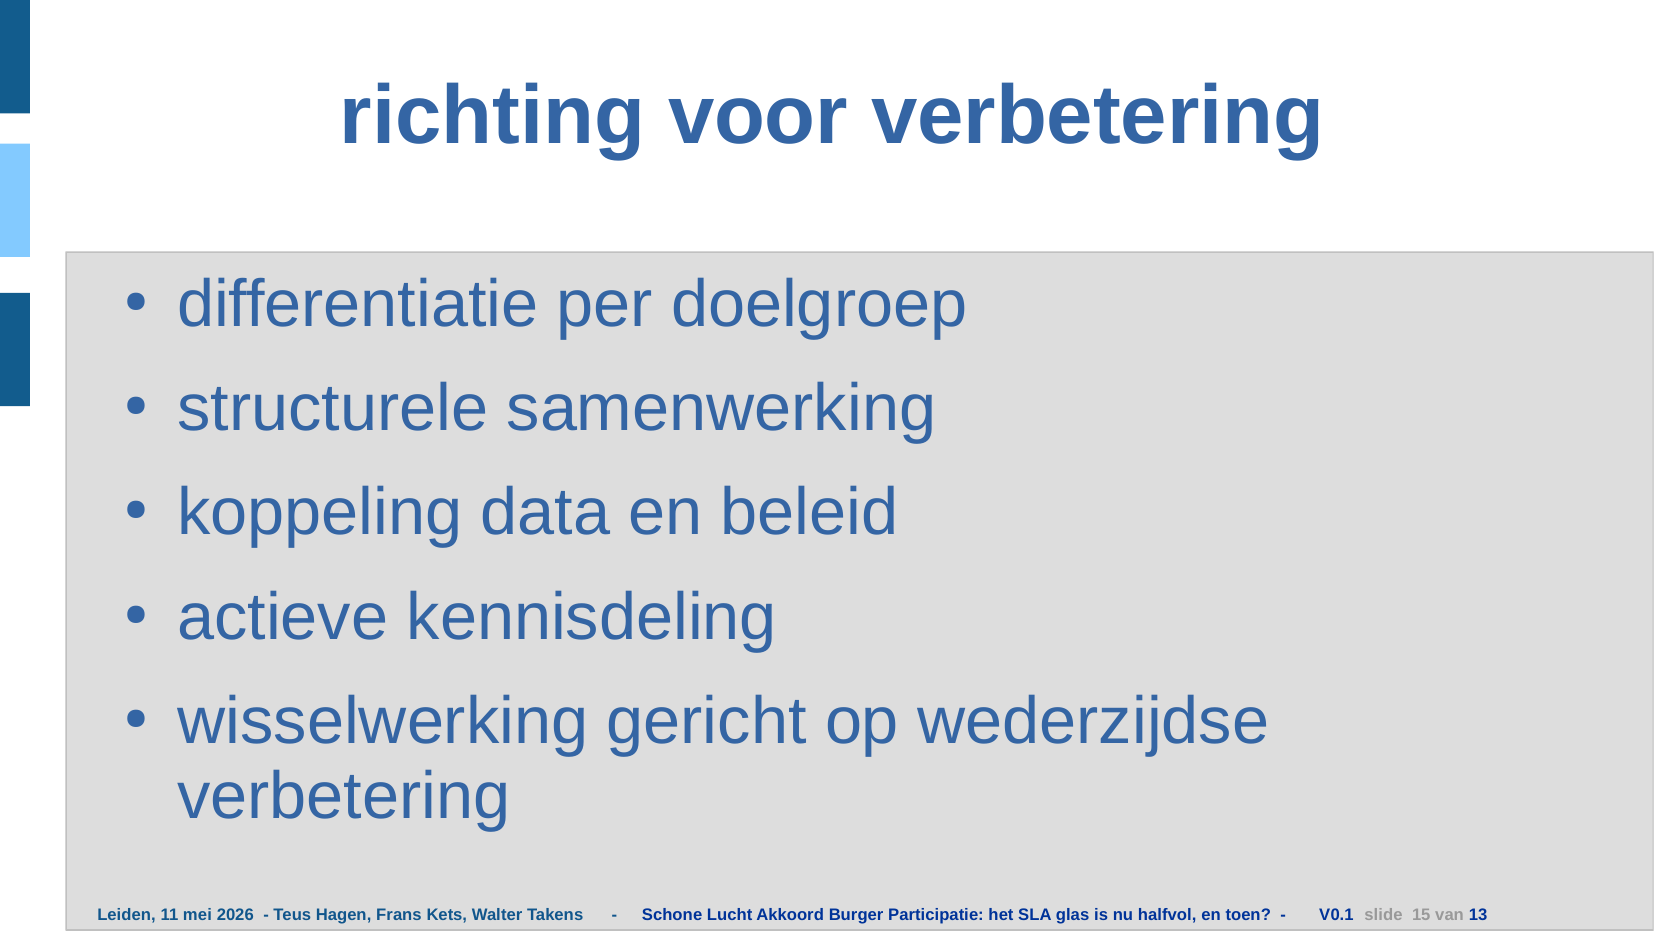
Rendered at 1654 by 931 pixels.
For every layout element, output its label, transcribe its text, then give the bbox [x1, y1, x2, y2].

title richting voor verbetering [88, 37, 1577, 193]
list differentiatie per doelgroep structurele samenwerking koppeling data en beleid actieve kennisdeling wisselwerking gericht op wederzijdse verbetering [106, 265, 1595, 857]
